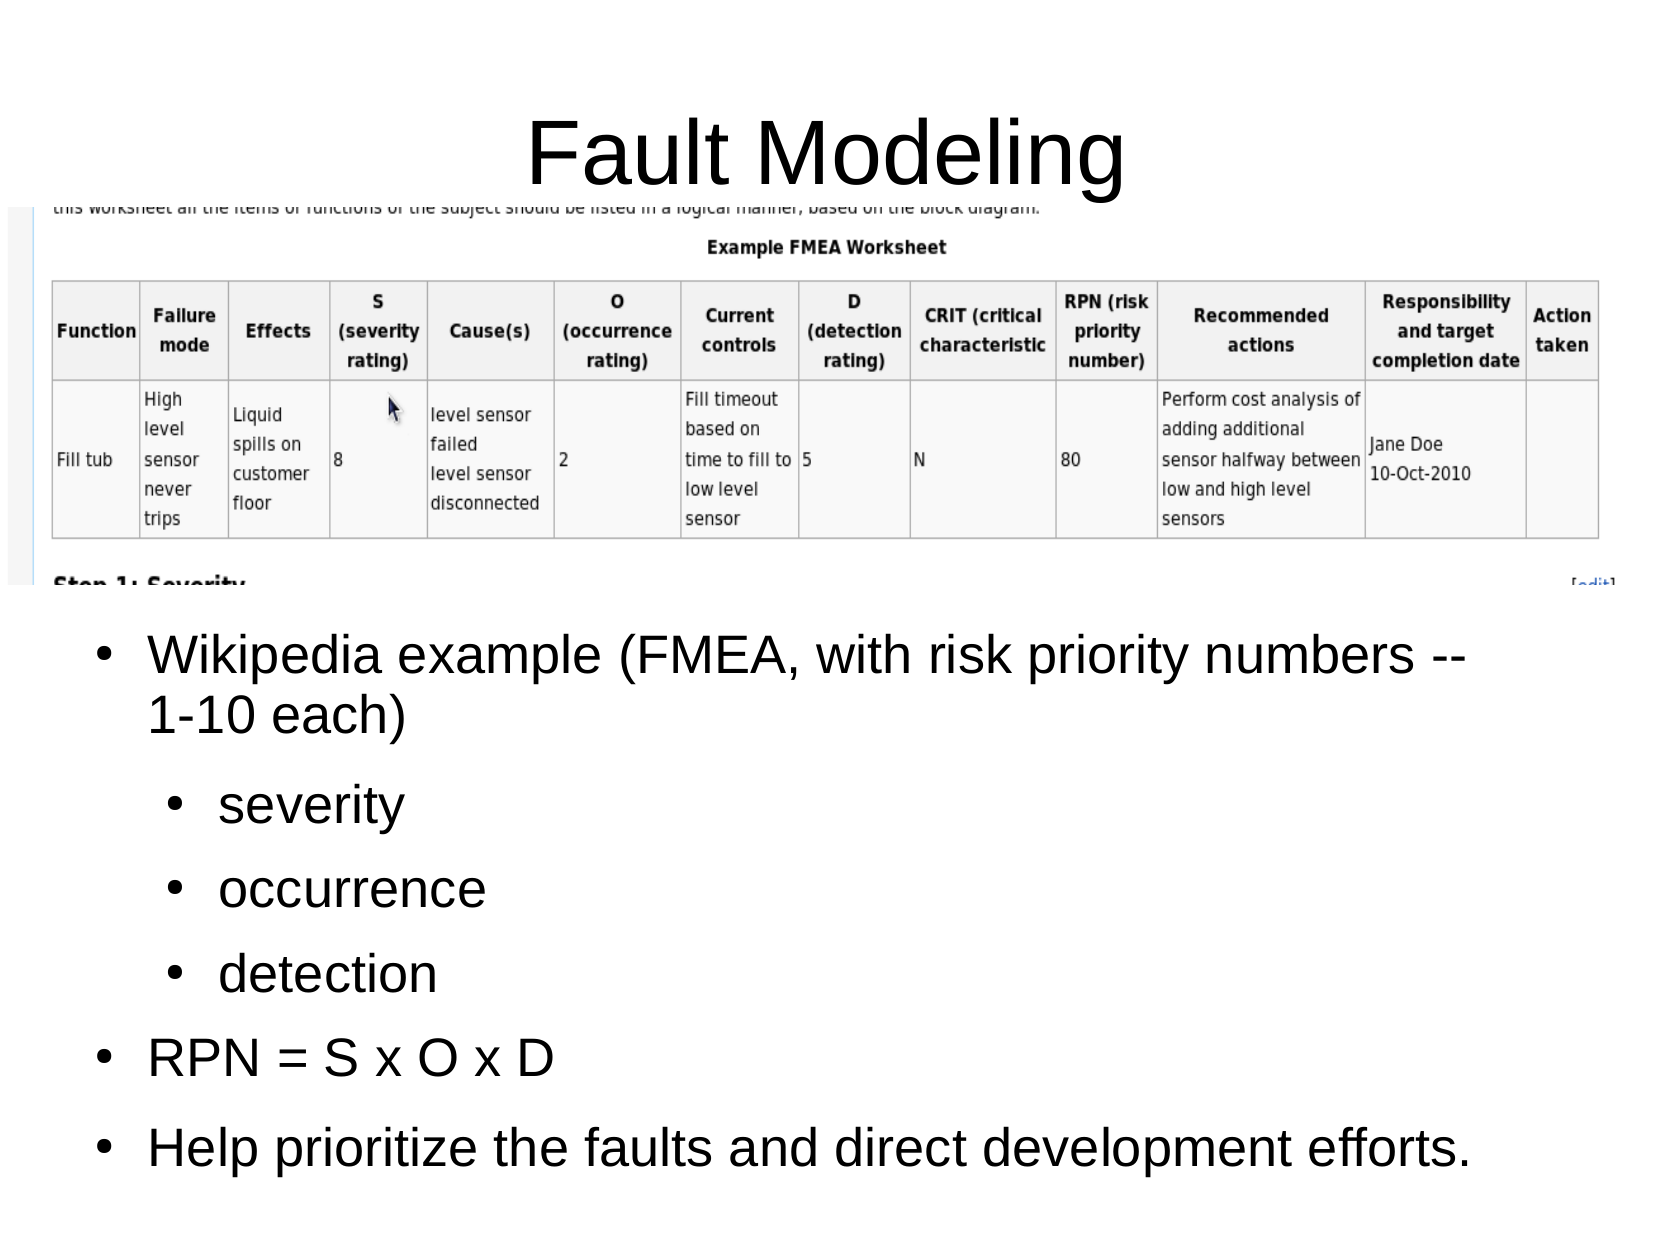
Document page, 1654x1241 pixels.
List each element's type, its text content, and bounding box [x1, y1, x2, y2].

picture [7, 207, 1625, 585]
title Fault Modeling [82, 56, 1571, 207]
list Wikipedia example (FMEA, with risk priority numbers -- 1-10 each) severity occurrence detection RPN = S x O x D Help prioritize the faults and direct development efforts. [76, 624, 1565, 1178]
